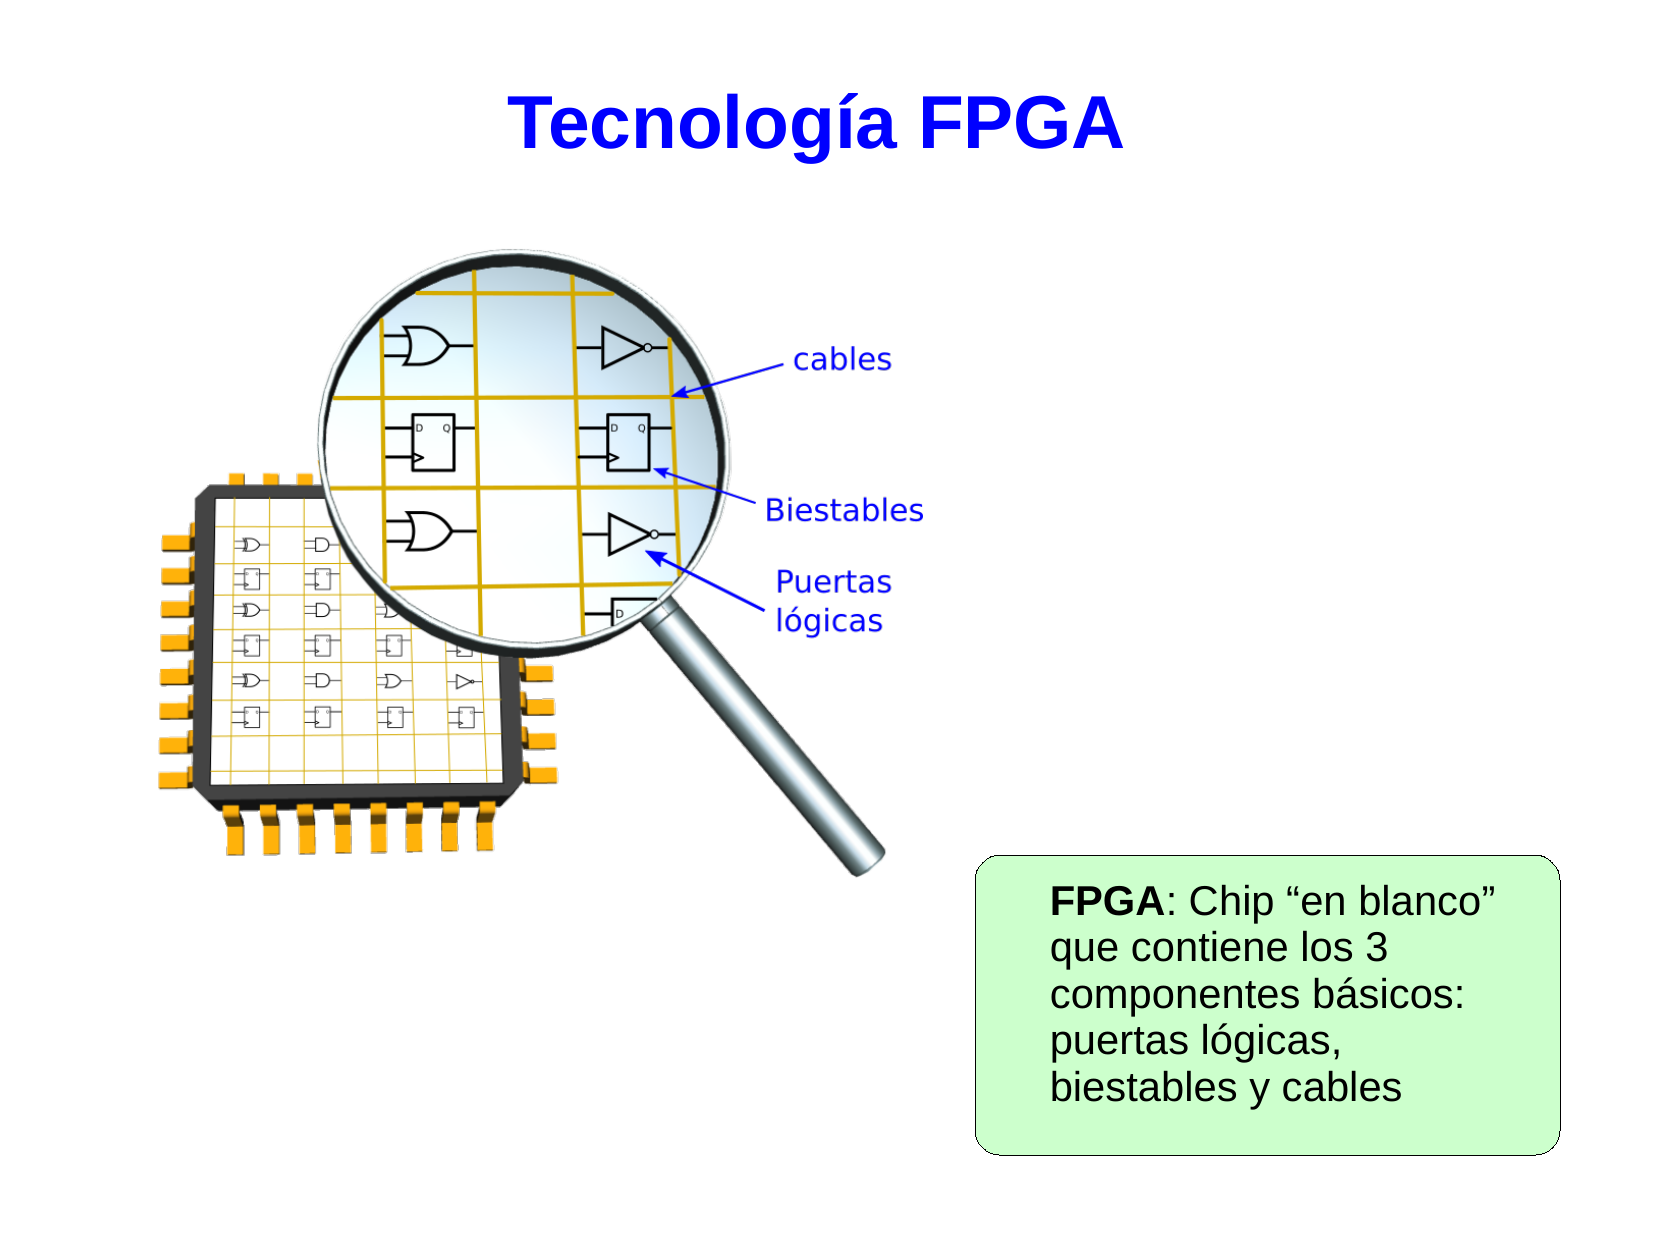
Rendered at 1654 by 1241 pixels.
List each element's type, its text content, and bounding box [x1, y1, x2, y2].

text_box [975, 855, 1561, 1156]
picture [150, 239, 923, 886]
text_box FPGA: Chip “en blanco” que contiene los 3 componentes básicos: puertas lógicas, biestables y cables [1035, 870, 1531, 1118]
text_box Tecnología FPGA [90, 73, 1546, 211]
